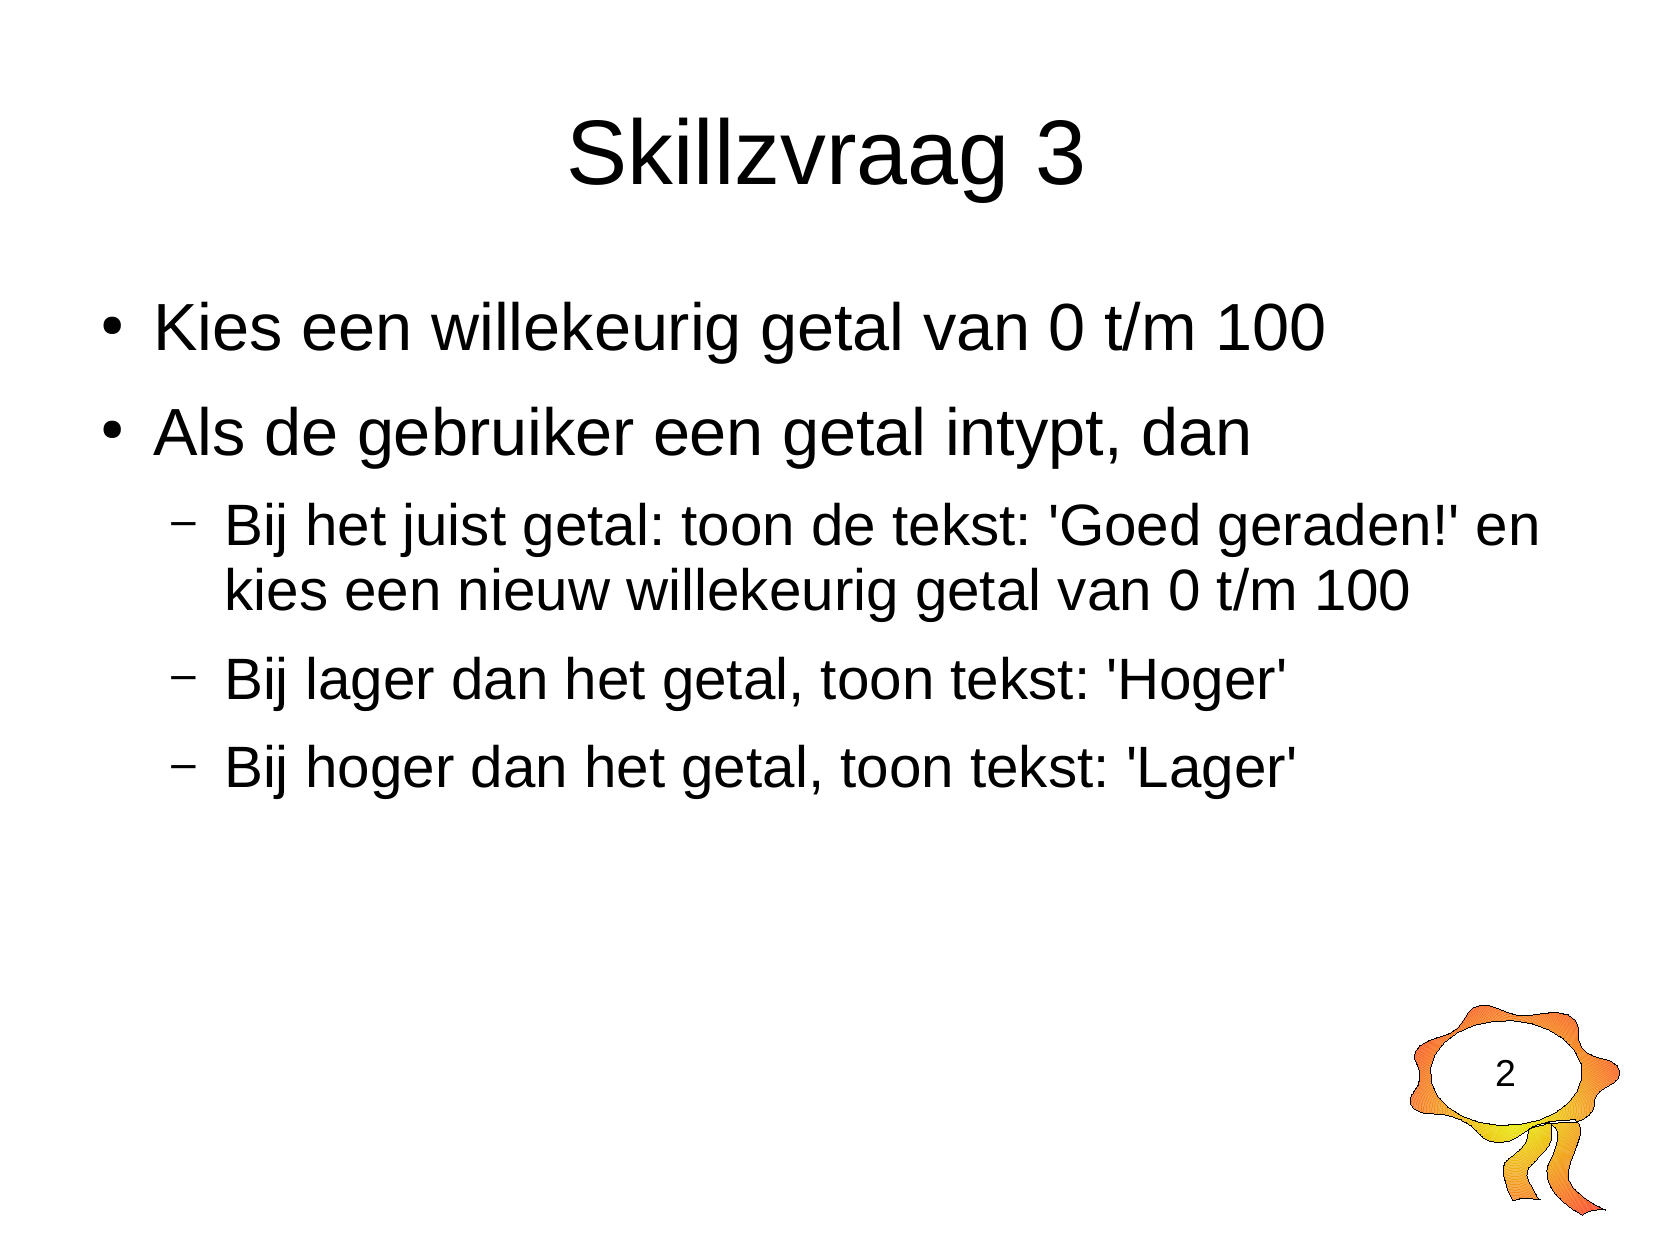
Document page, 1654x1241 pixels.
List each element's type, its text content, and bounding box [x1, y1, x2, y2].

list Kies een willekeurig getal van 0 t/m 100 Als de gebruiker een getal intypt, dan Bij het juist getal: toon de tekst: 'Goed geraden!' en kies een nieuw willekeurig getal van 0 t/m 100 Bij lager dan het getal, toon tekst: 'Hoger' Bij hoger dan het getal, toon tekst: 'Lager' [82, 290, 1571, 1010]
title Skillzvraag 3 [82, 49, 1571, 257]
text_box 2 [1410, 1005, 1620, 1216]
